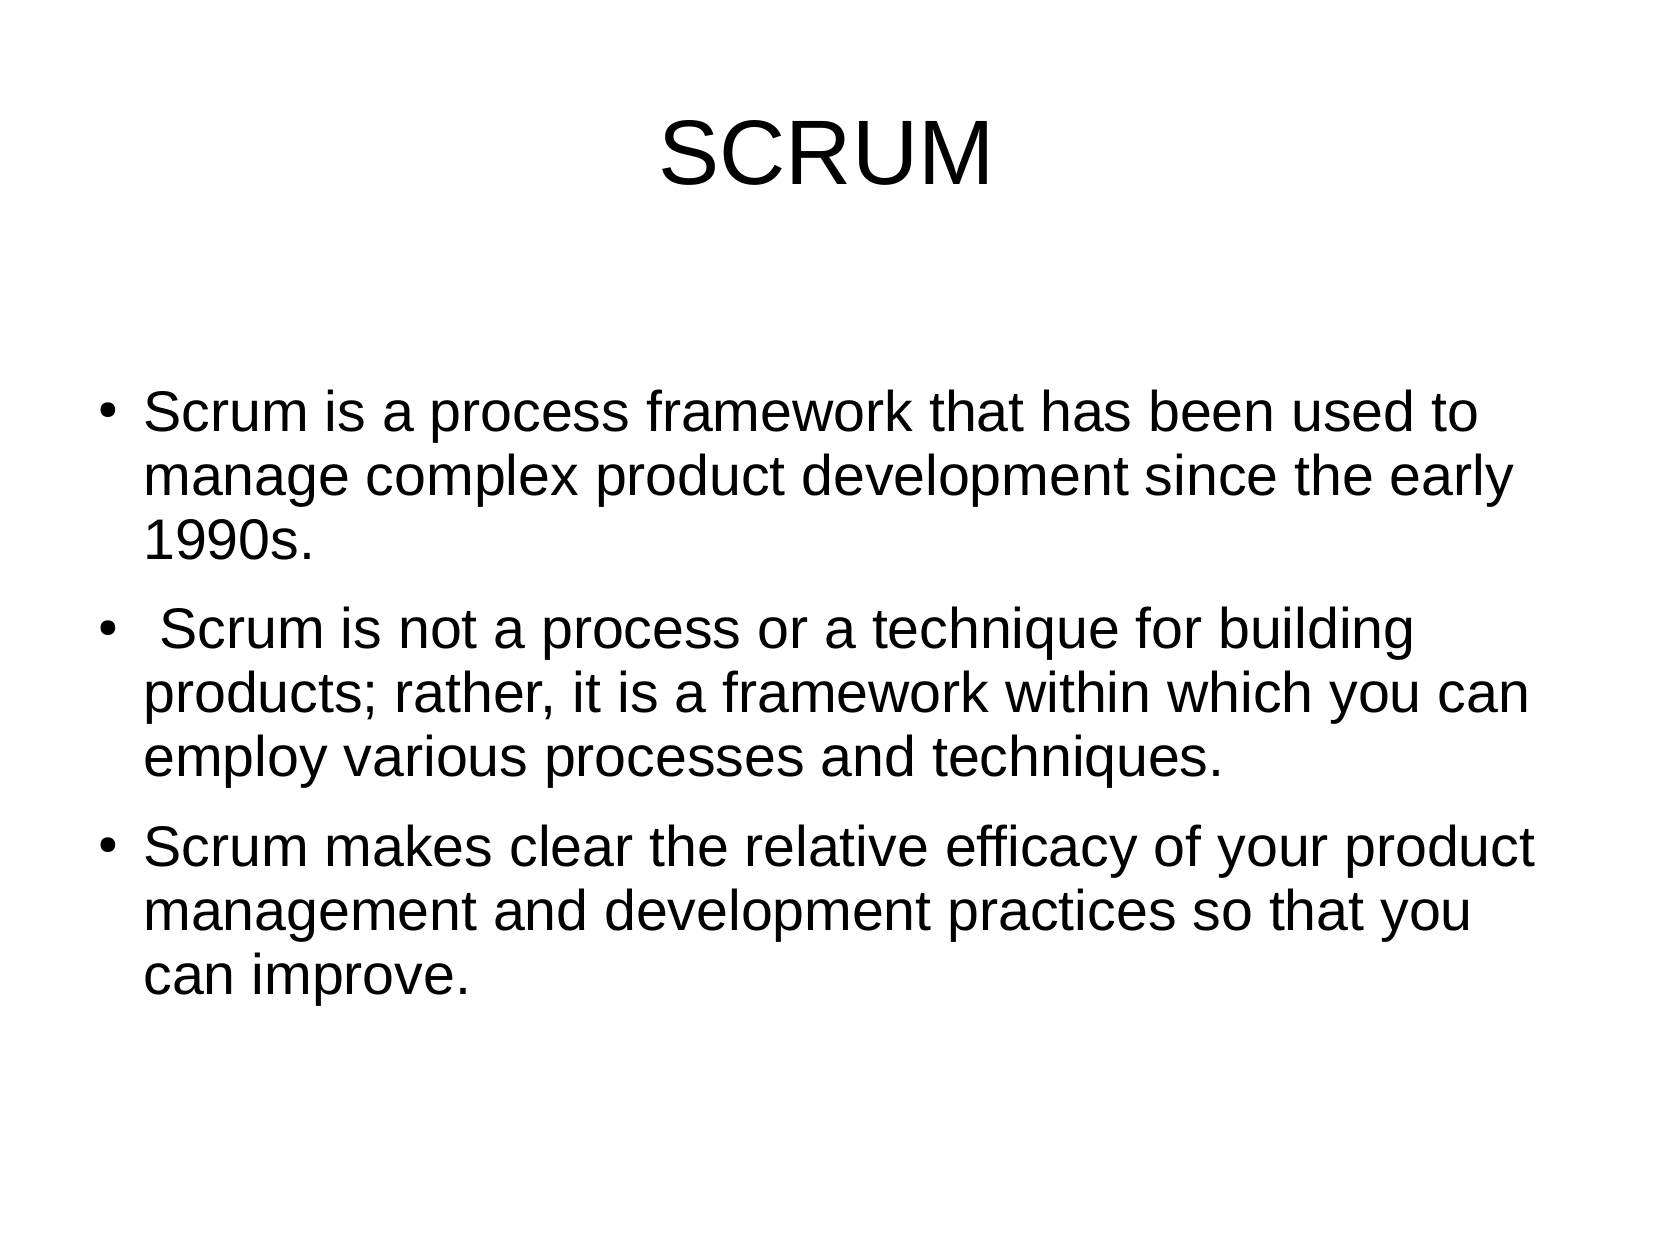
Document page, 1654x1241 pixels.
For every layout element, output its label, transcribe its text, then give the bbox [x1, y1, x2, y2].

title SCRUM [82, 49, 1571, 257]
list Scrum is a process framework that has been used to manage complex product development since the early 1990s. Scrum is not a process or a technique for building products; rather, it is a framework within which you can employ various processes and techniques. Scrum makes clear the relative efficacy of your product management and development practices so that you can improve. [82, 290, 1571, 1010]
